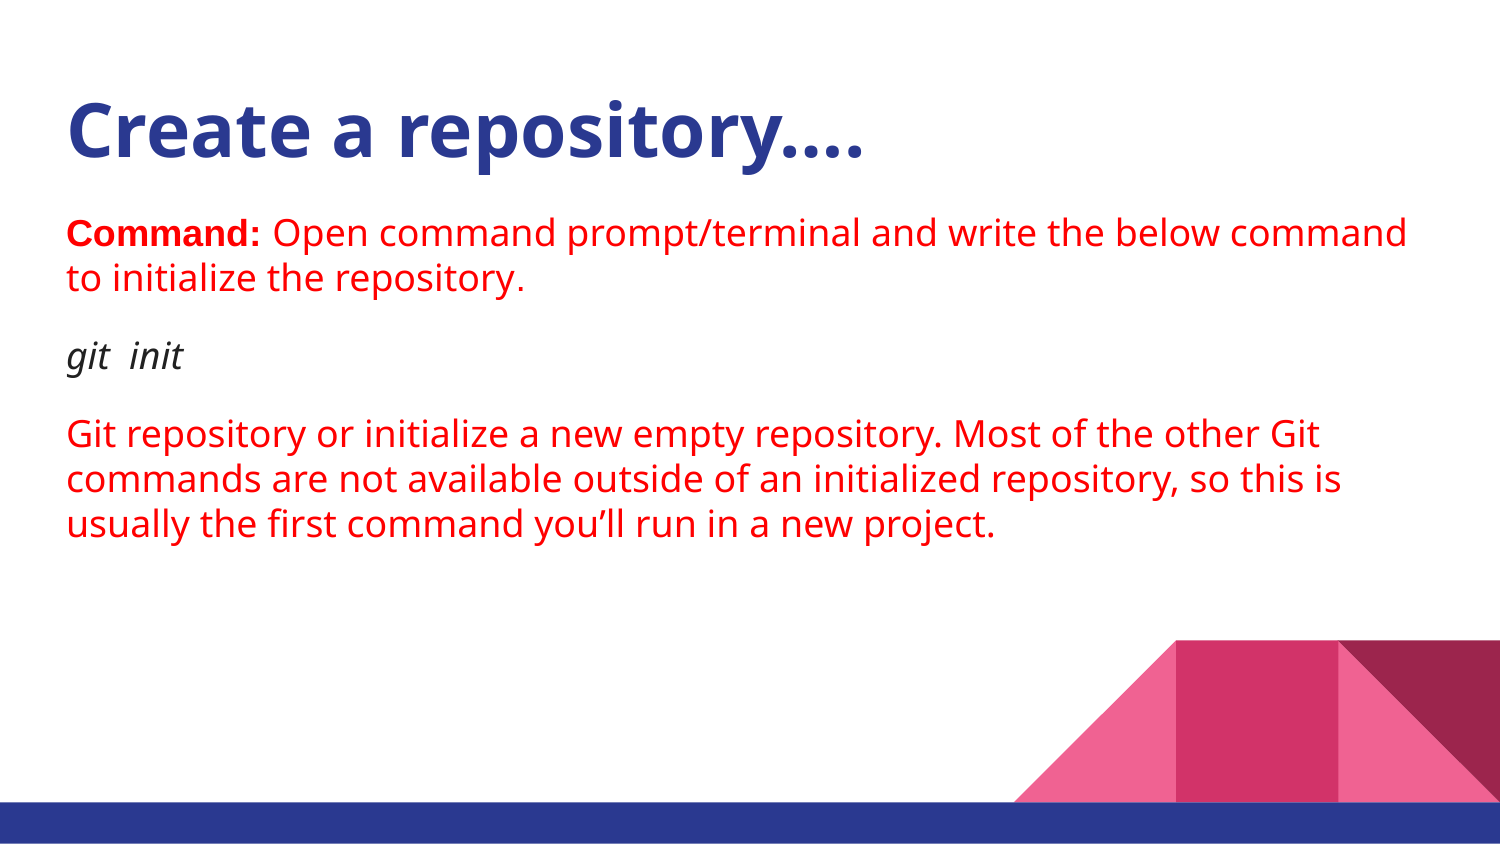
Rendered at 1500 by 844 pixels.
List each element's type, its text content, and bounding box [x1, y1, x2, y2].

list Command: Open command prompt/terminal and write the below command to initialize the repository. git init Git repository or initialize a new empty repository. Most of the other Git commands are not available outside of an initialized repository, so this is usually the first command you’ll run in a new project. [51, 193, 1449, 742]
title Create a repository…. [51, 67, 1449, 167]
